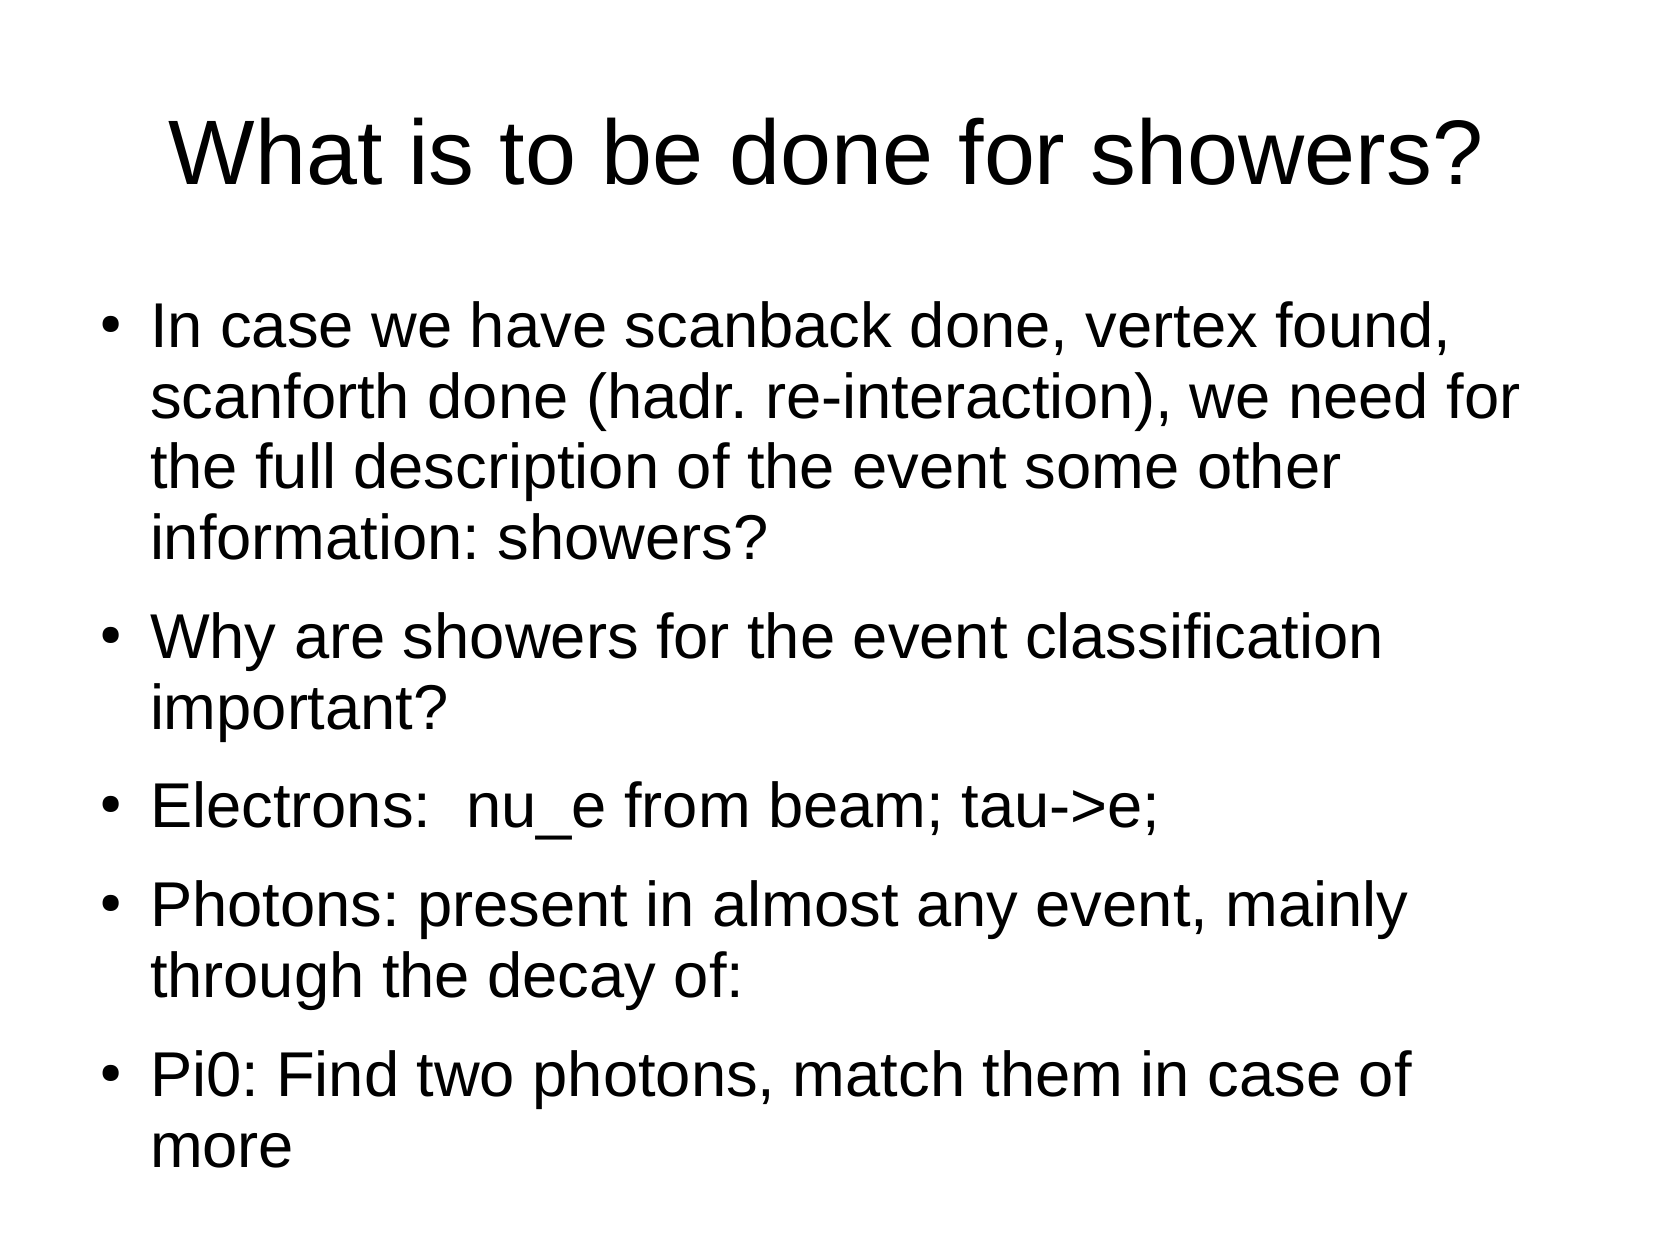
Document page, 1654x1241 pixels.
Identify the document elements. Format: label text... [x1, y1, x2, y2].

list In case we have scanback done, vertex found, scanforth done (hadr. re-interaction), we need for the full description of the event some other information: showers? Why are showers for the event classification important? Electrons: nu_e from beam; tau->e; Photons: present in almost any event, mainly through the decay of: Pi0: Find two photons, match them in case of more [82, 290, 1571, 1182]
title What is to be done for showers? [82, 56, 1571, 250]
